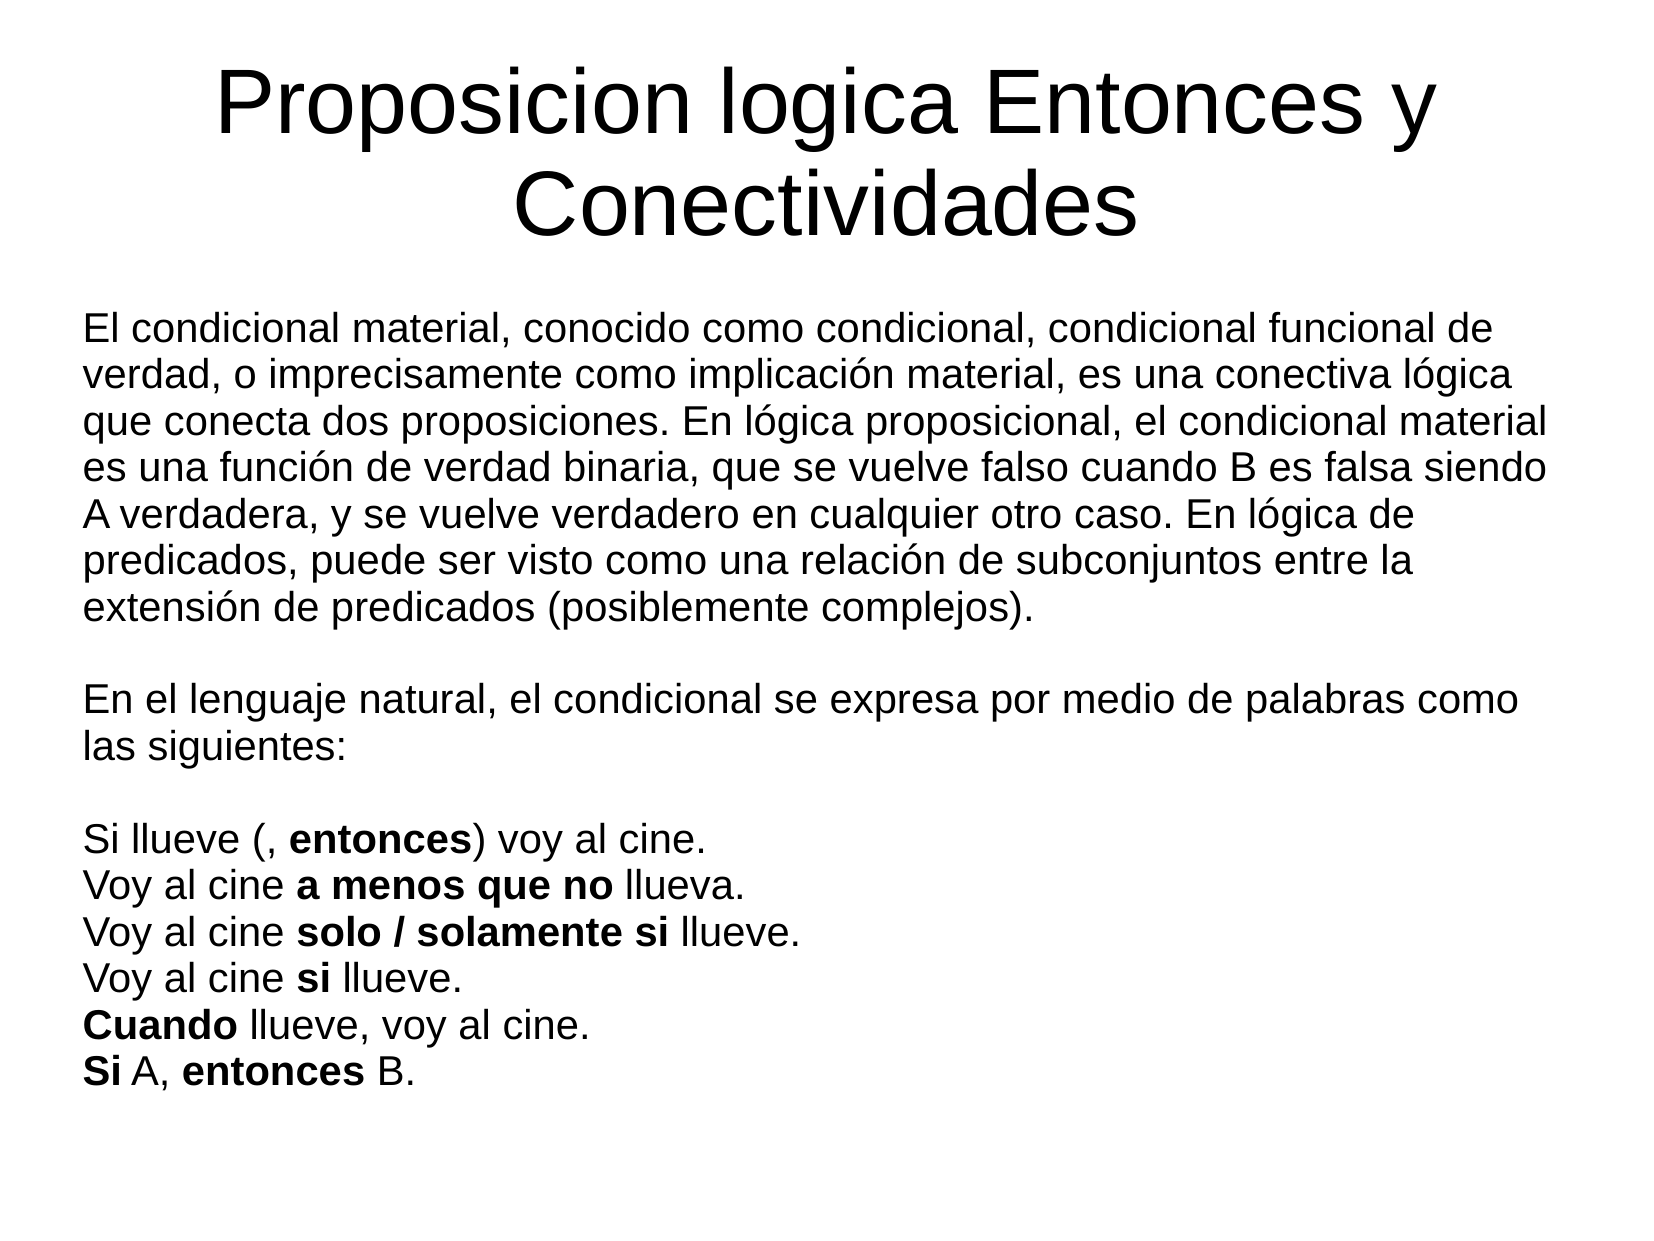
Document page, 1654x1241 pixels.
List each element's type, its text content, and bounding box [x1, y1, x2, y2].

subtitle El condicional material, conocido como condicional, condicional funcional de verdad, o imprecisamente como implicación material, es una conectiva lógica que conecta dos proposiciones. En lógica proposicional, el condicional material es una función de verdad binaria, que se vuelve falso cuando B es falsa siendo A verdadera, y se vuelve verdadero en cualquier otro caso. En lógica de predicados, puede ser visto como una relación de subconjuntos entre la extensión de predicados (posiblemente complejos). En el lenguaje natural, el condicional se expresa por medio de palabras como las siguientes: Si llueve (, entonces) voy al cine. Voy al cine a menos que no llueva. Voy al cine solo / solamente si llueve. Voy al cine si llueve. Cuando llueve, voy al cine. Si A, entonces B. [82, 290, 1571, 1109]
title Proposicion logica Entonces y Conectividades [82, 49, 1571, 257]
